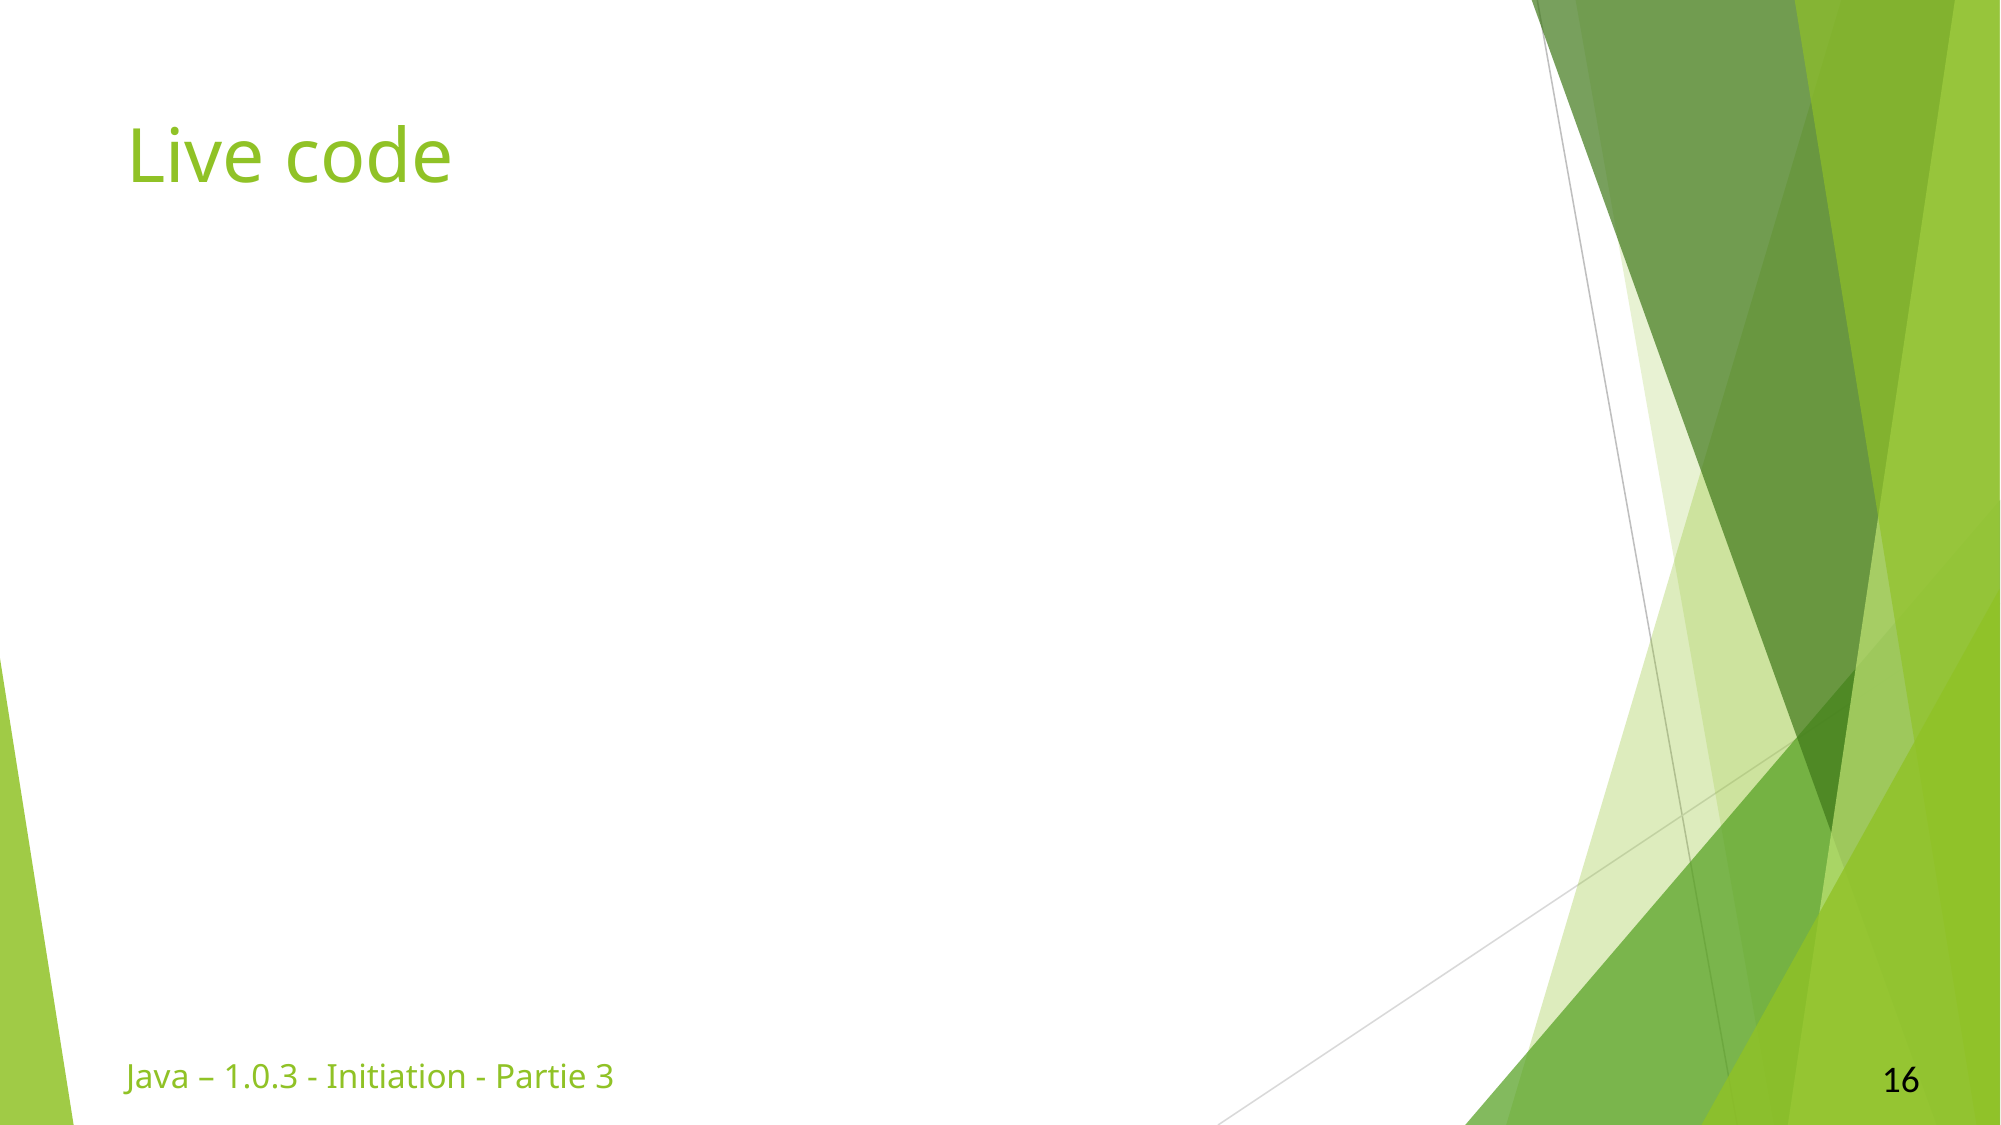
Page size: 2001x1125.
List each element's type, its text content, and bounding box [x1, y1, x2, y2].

title Live code [111, 99, 1522, 317]
text_box Java – 1.0.3 - Initiation - Partie 3 [111, 1047, 1094, 1109]
text_box [1866, 1047, 1979, 1108]
